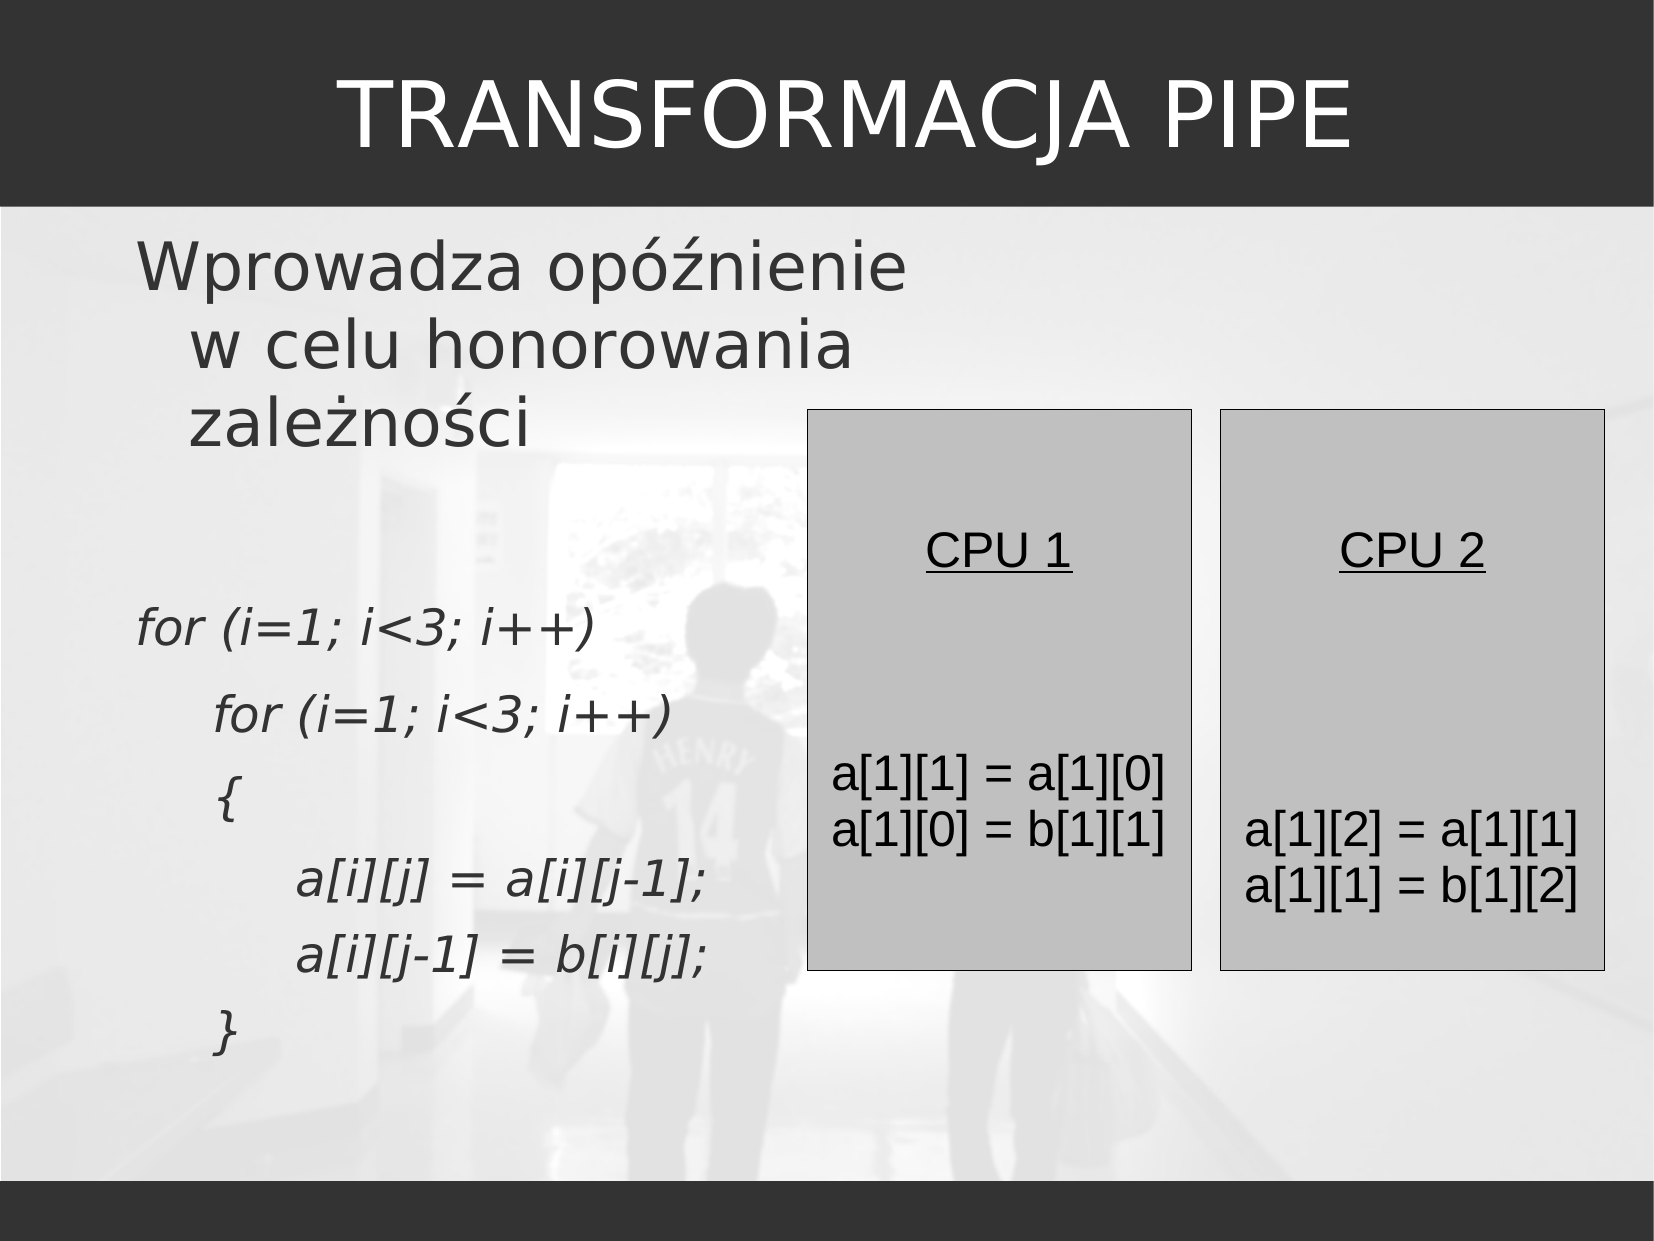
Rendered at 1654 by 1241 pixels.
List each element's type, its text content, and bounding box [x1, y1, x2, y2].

list Wprowadza opóźnienie w celu honorowania zależności for (i=1; i<3; i++) for (i=1; i<3; i++) { a[i][j] = a[i][j-1]; a[i][j-1] = b[i][j]; } [118, 228, 916, 1152]
title TRANSFORMACJA PIPE [141, 55, 1554, 177]
text_box CPU 1 a[1][1] = a[1][0] a[1][0] = b[1][1] [807, 409, 1192, 971]
text_box CPU 2 a[1][2] = a[1][1] a[1][1] = b[1][2] [1220, 409, 1605, 971]
